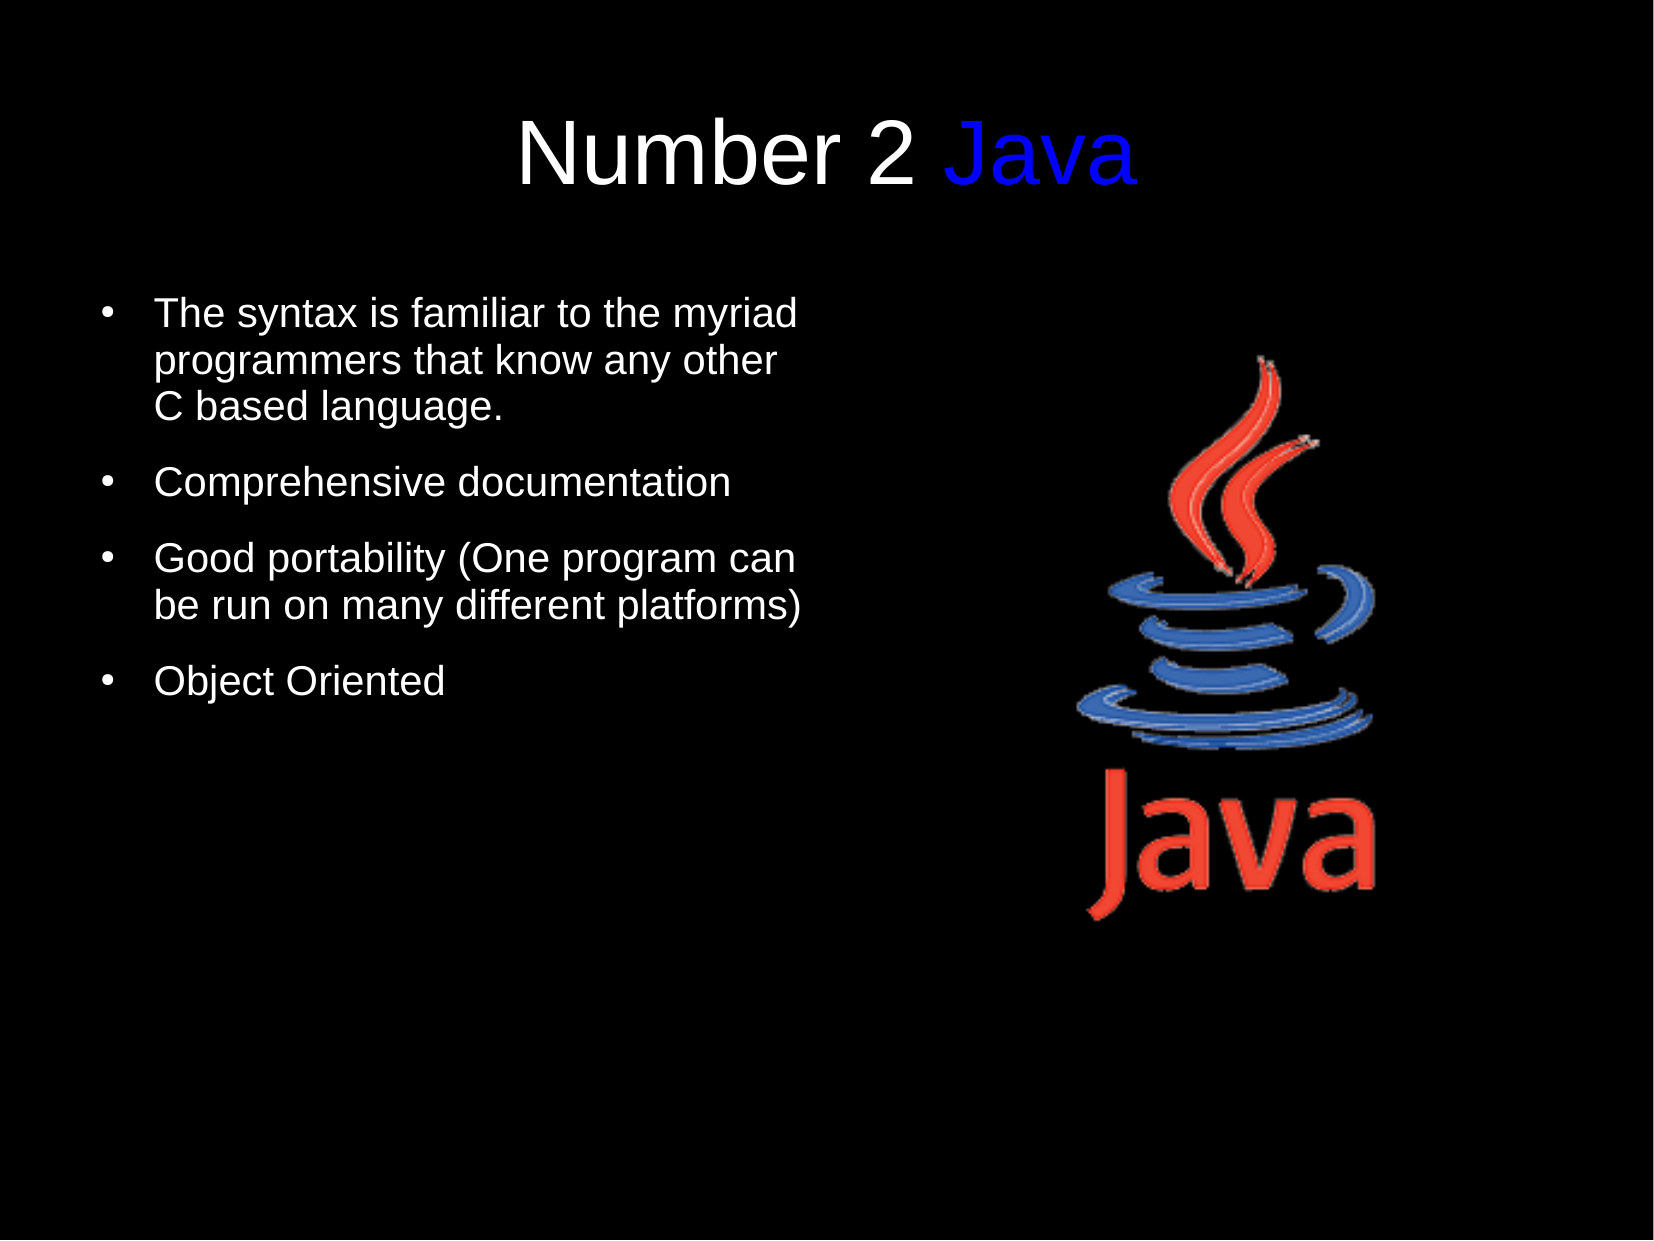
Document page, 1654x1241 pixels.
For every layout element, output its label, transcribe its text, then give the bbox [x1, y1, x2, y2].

list The syntax is familiar to the myriad programmers that know any other C based language. Comprehensive documentation Good portability (One program can be run on many different platforms) Object Oriented [82, 290, 809, 1010]
title Number 2 Java [82, 49, 1571, 257]
picture [945, 344, 1561, 961]
